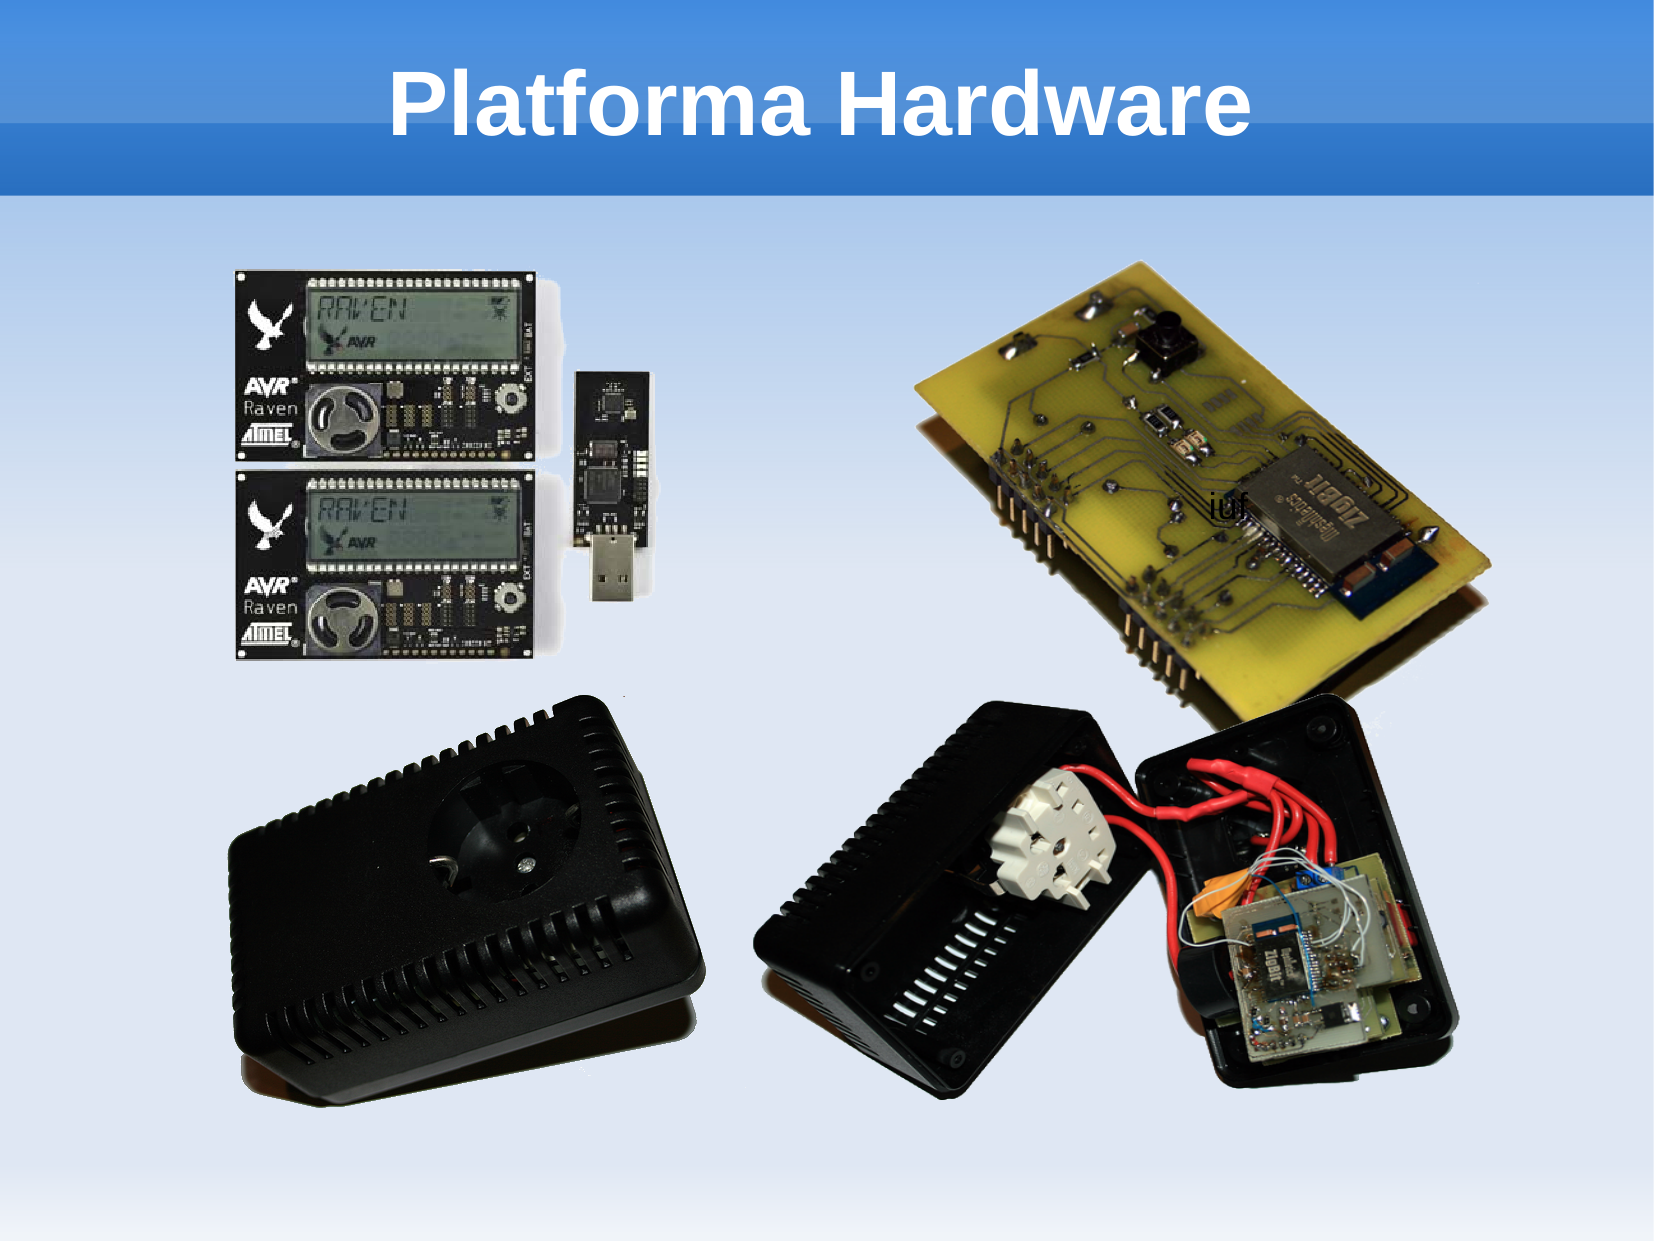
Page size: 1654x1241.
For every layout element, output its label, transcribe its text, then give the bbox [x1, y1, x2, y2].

picture [0, 0, 1654, 1241]
title Platforma Hardware [76, 7, 1565, 200]
